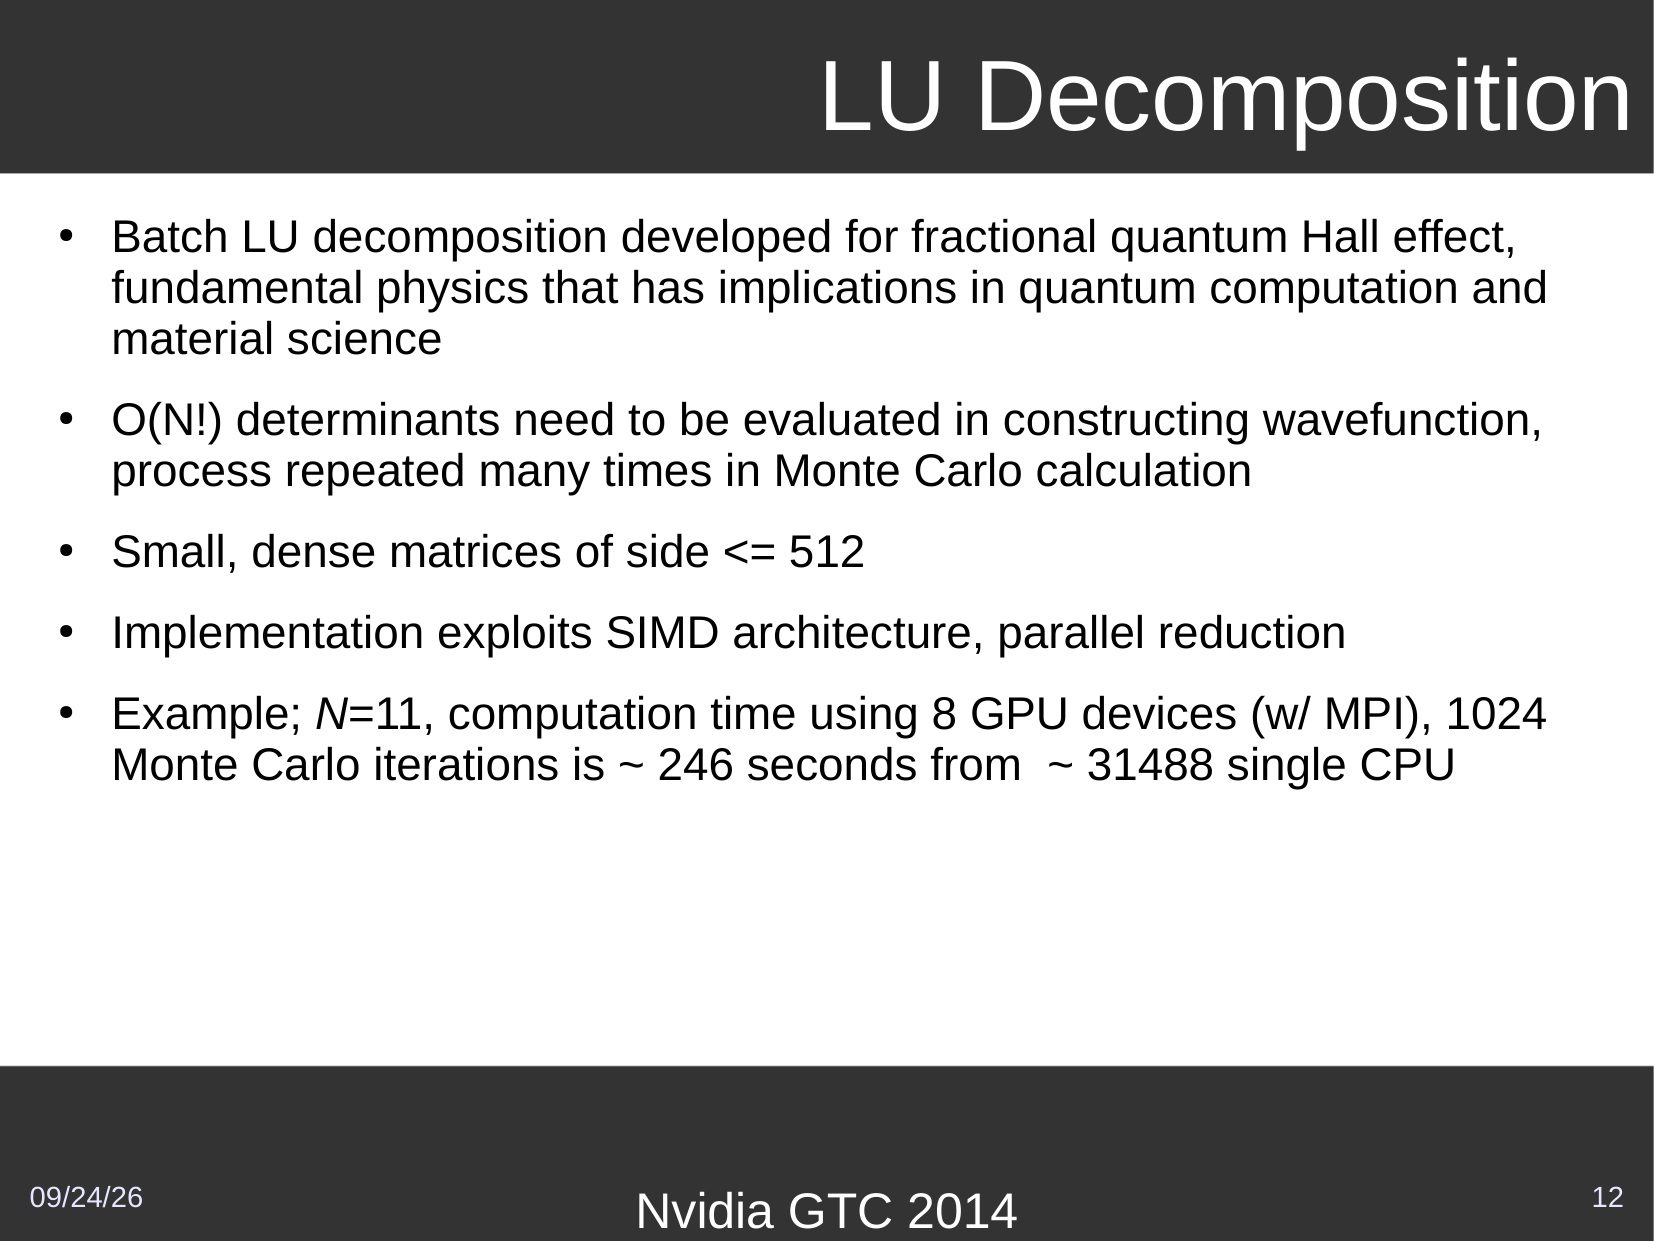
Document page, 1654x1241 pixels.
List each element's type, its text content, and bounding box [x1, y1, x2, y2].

text_box Nvidia GTC 2014 [29, 1182, 1625, 1239]
title LU Decomposition [40, 11, 1636, 181]
picture [0, 0, 1654, 1241]
list Batch LU decomposition developed for fractional quantum Hall effect, fundamental physics that has implications in quantum computation and material science O(N!) determinants need to be evaluated in constructing wavefunction, process repeated many times in Monte Carlo calculation Small, dense matrices of side <= 512 Implementation exploits SIMD architecture, parallel reduction Example; N=11, computation time using 8 GPU devices (w/ MPI), 1024 Monte Carlo iterations is ~ 246 seconds from ~ 31488 single CPU [40, 210, 1576, 931]
